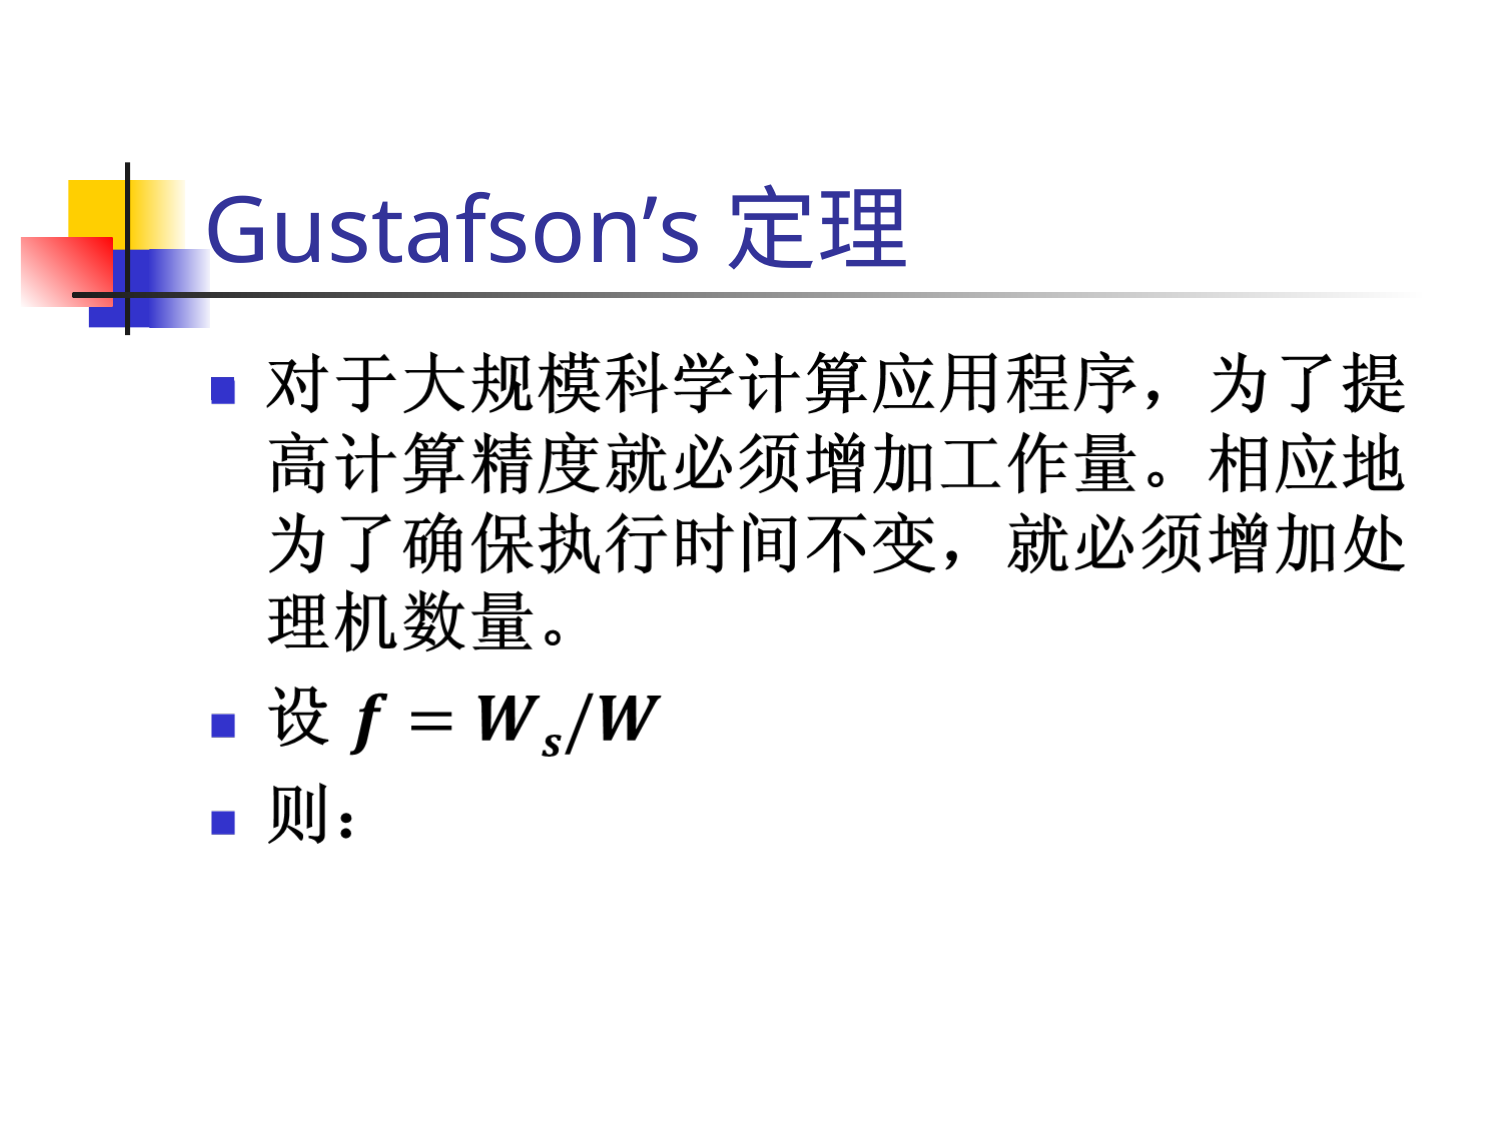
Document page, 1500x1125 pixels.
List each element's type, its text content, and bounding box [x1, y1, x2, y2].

title Gustafson’s定理 [188, 101, 1468, 289]
picture [185, 329, 1471, 1008]
